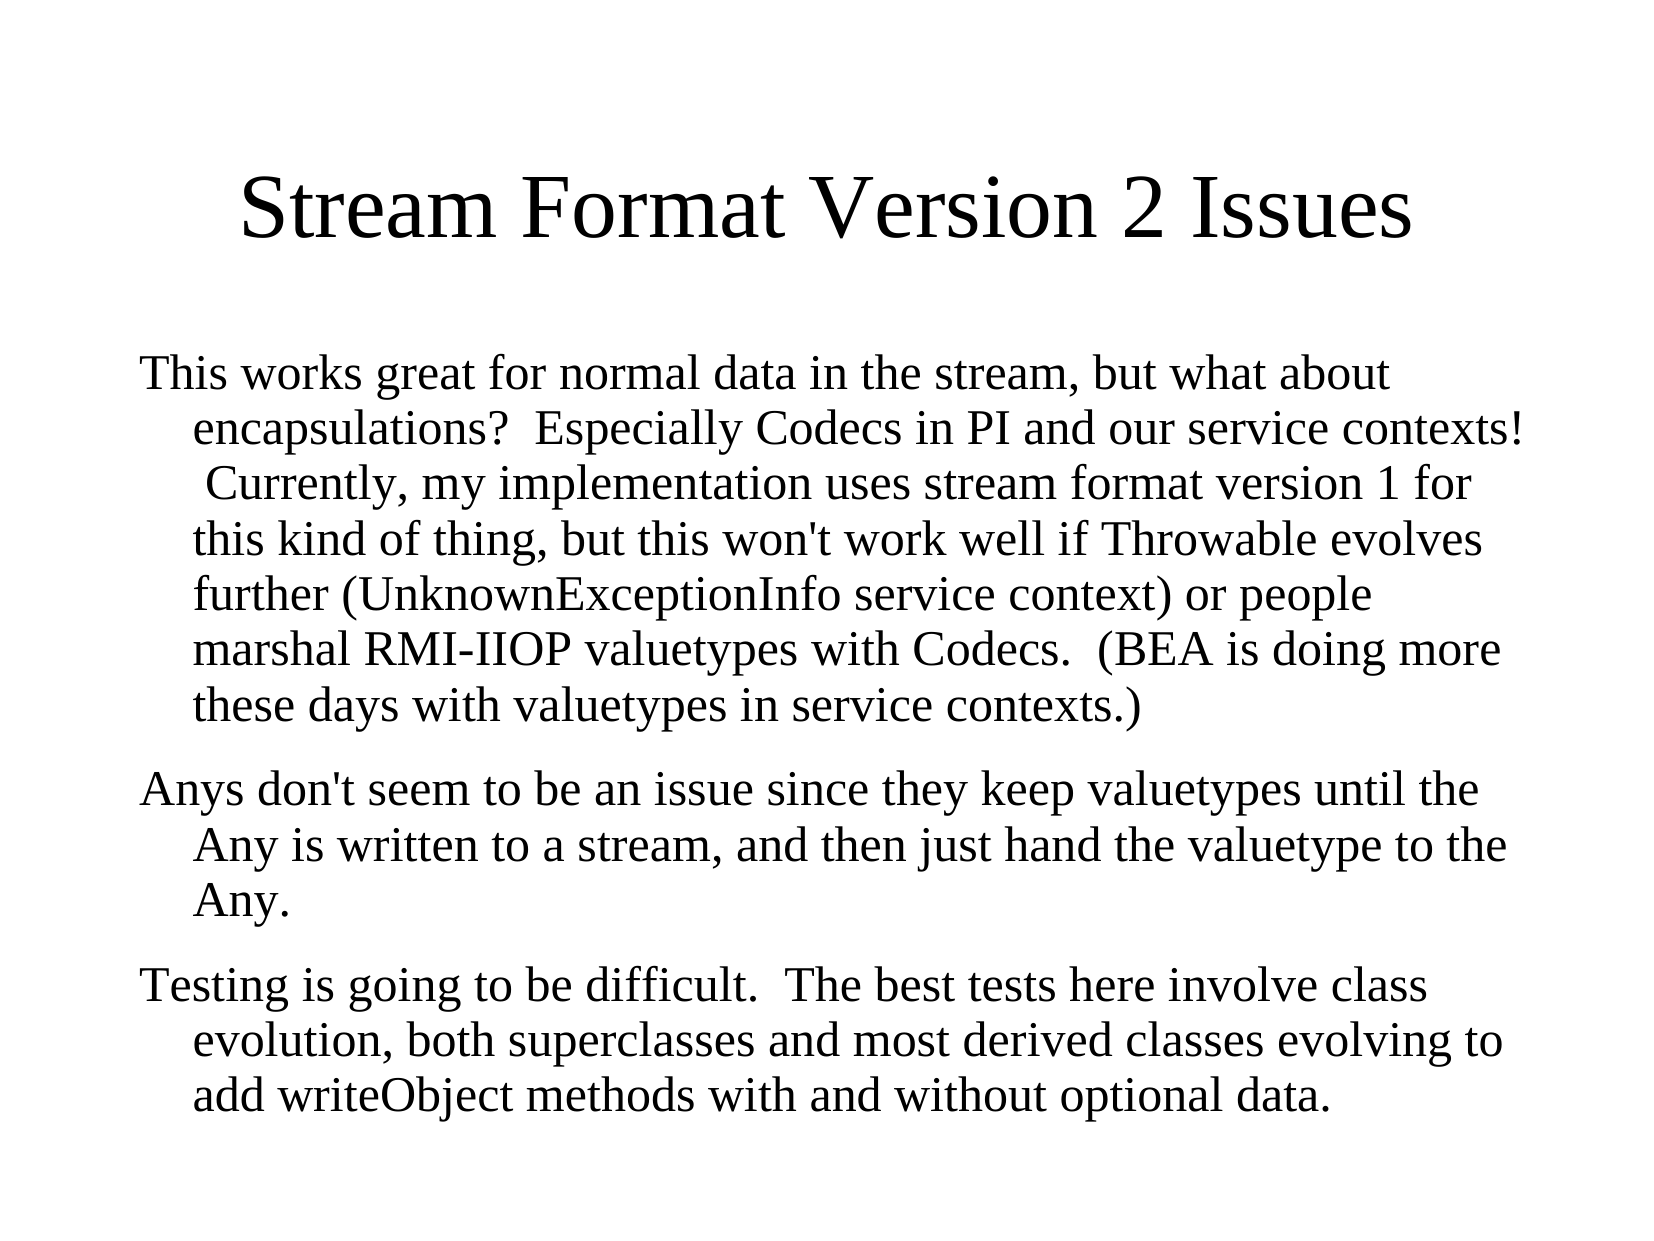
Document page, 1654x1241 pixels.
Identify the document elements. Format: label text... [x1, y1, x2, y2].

title Stream Format Version 2 Issues [121, 102, 1534, 311]
list This works great for normal data in the stream, but what about encapsulations? Especially Codecs in PI and our service contexts! Currently, my implementation uses stream format version 1 for this kind of thing, but this won't work well if Throwable evolves further (UnknownExceptionInfo service context) or people marshal RMI-IIOP valuetypes with Codecs. (BEA is doing more these days with valuetypes in service contexts.) Anys don't seem to be an issue since they keep valuetypes until the Any is written to a stream, and then just hand the valuetype to the Any. Testing is going to be difficult. The best tests here involve class evolution, both superclasses and most derived classes evolving to add writeObject methods with and without optional data. [121, 344, 1534, 1191]
